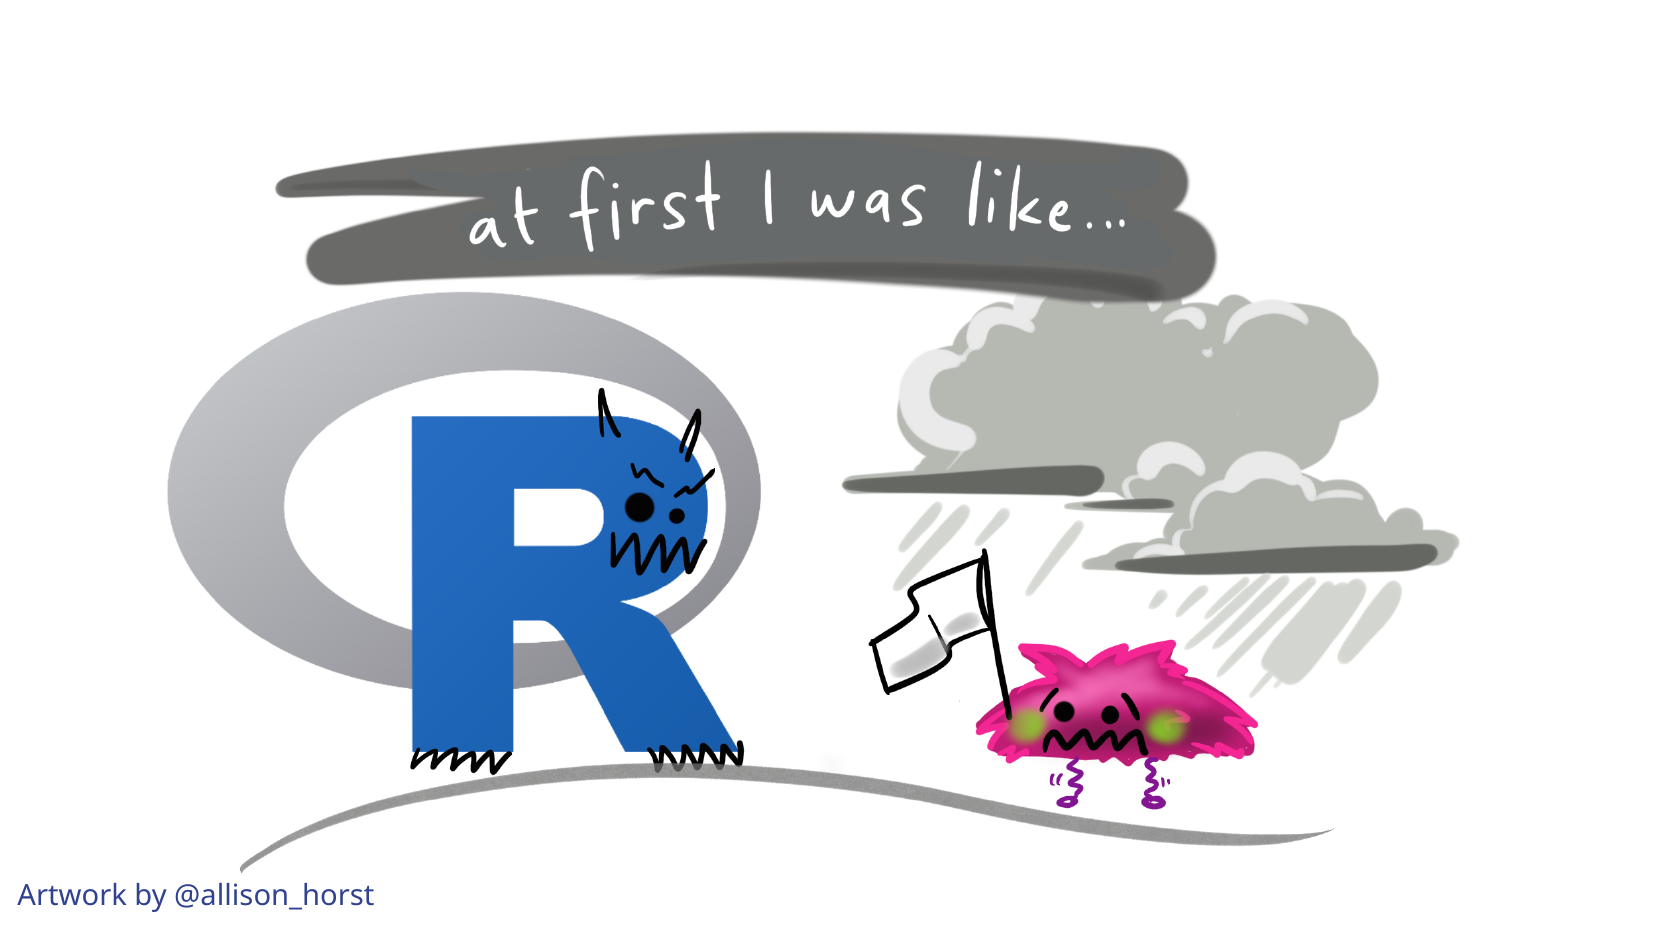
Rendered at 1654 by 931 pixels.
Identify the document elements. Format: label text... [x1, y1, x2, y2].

text_box Artwork by @allison_horst [2, 866, 408, 922]
picture [47, 51, 1607, 879]
